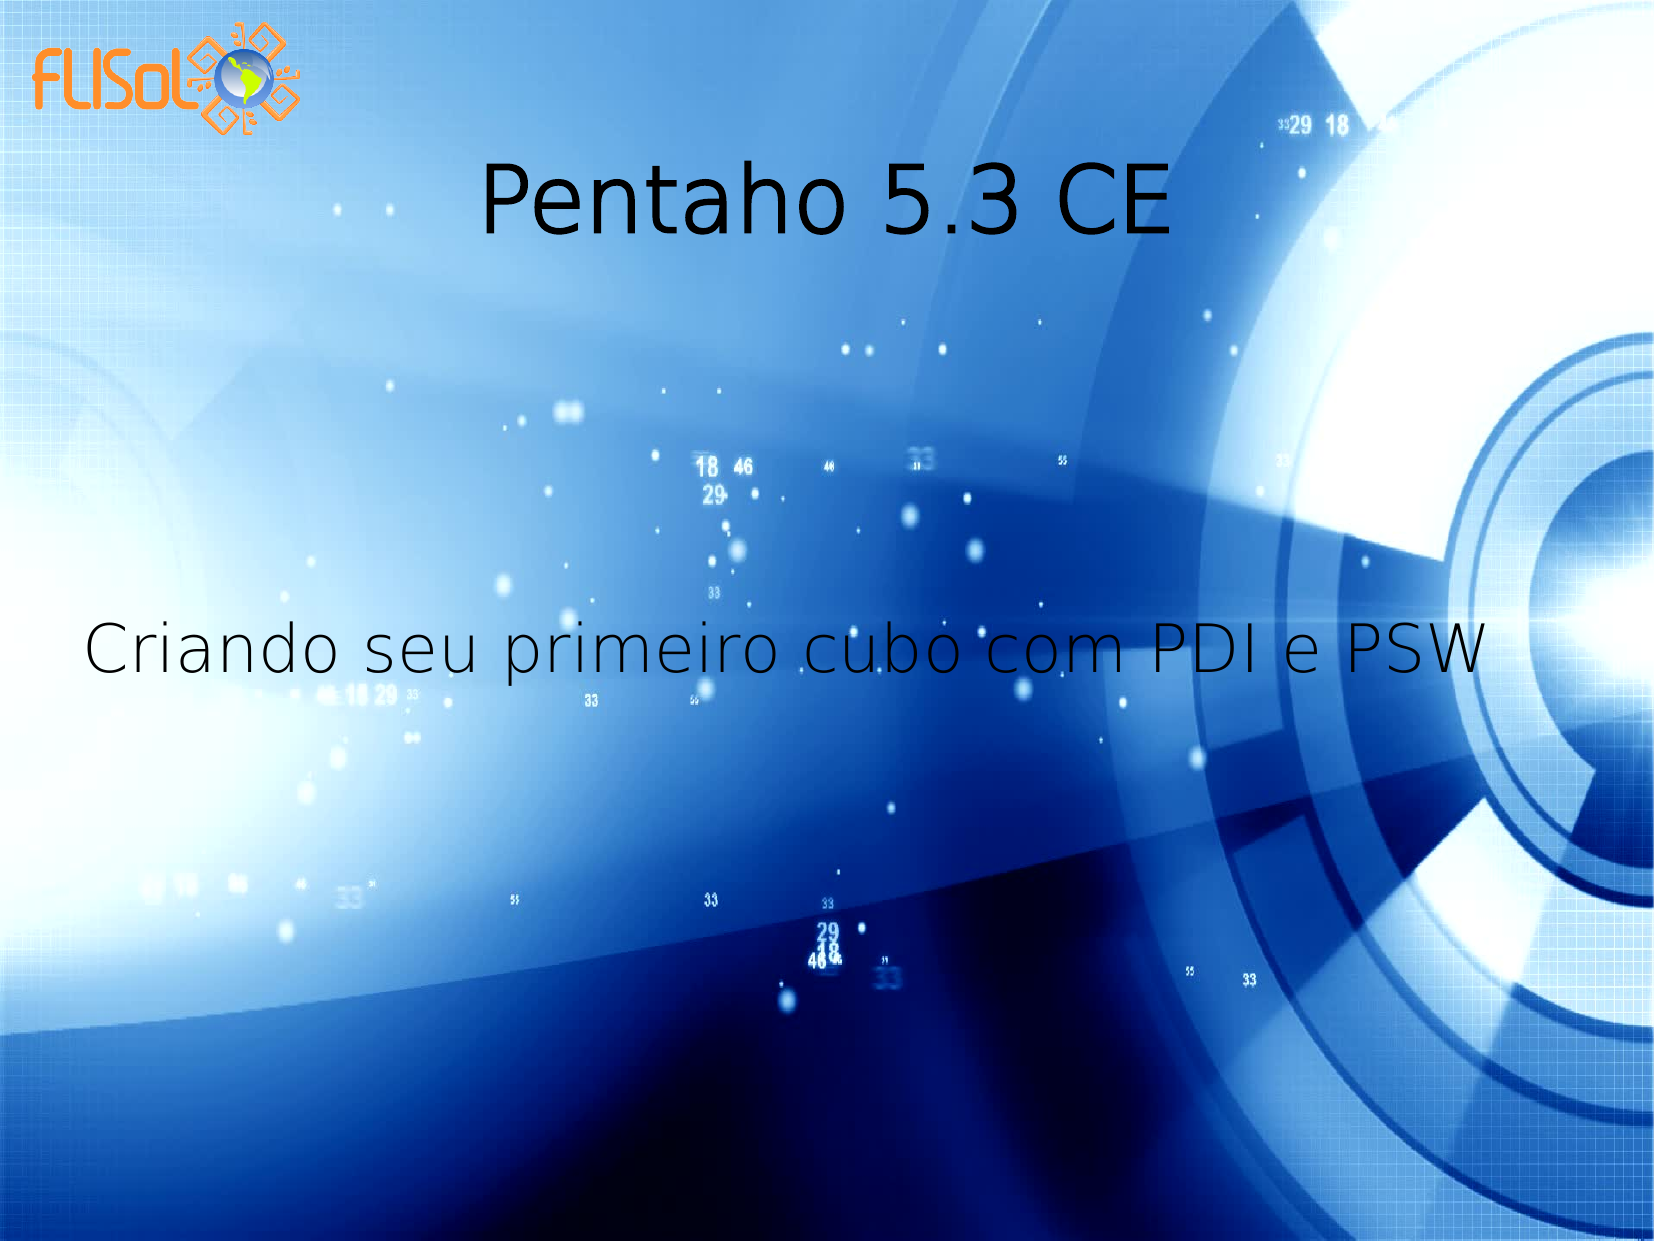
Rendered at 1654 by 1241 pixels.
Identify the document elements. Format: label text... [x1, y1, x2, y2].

picture [0, 0, 1654, 1241]
subtitle Criando seu primeiro cubo com PDI e PSW [82, 290, 1571, 1010]
title Pentaho 5.3 CE [82, 96, 1571, 290]
